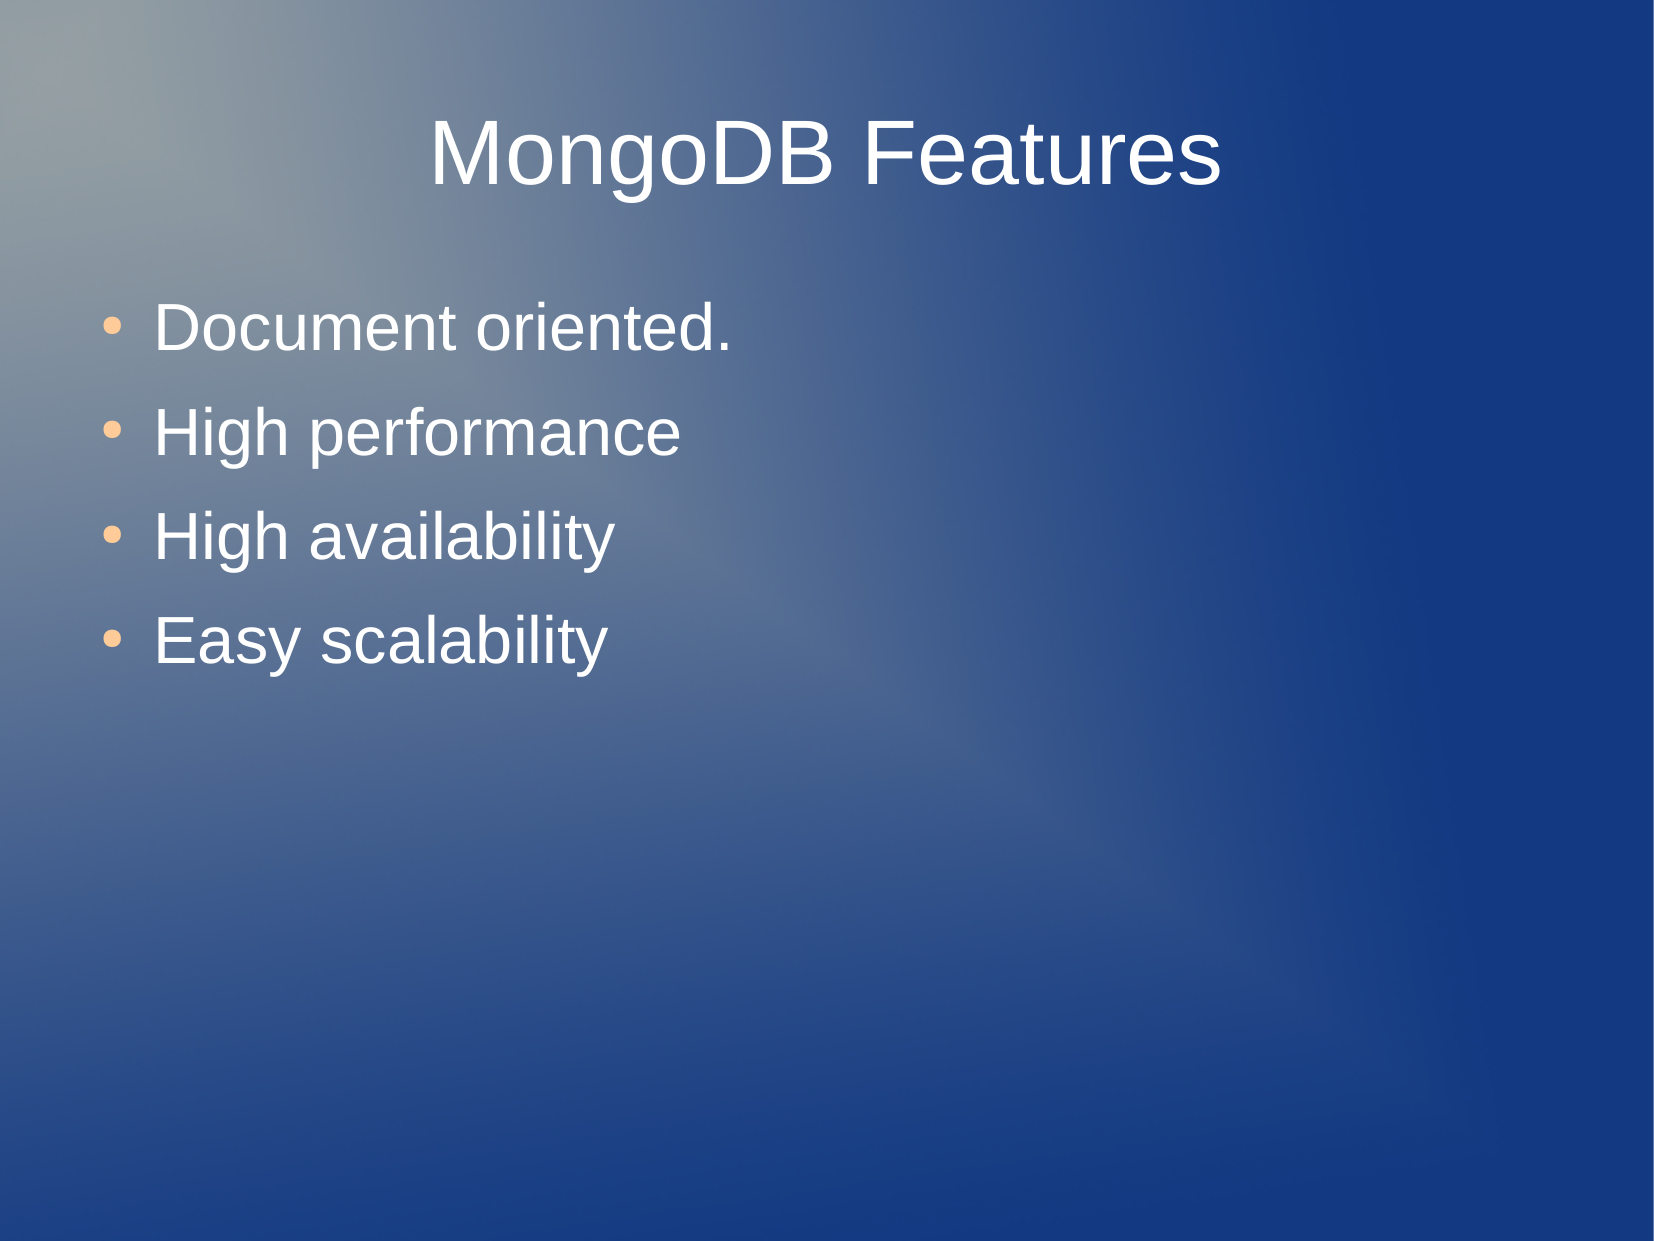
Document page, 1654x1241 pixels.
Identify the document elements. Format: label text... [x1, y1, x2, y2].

title MongoDB Features [82, 49, 1571, 257]
list Document oriented. High performance High availability Easy scalability [82, 290, 1571, 1109]
picture [0, 0, 1654, 1241]
